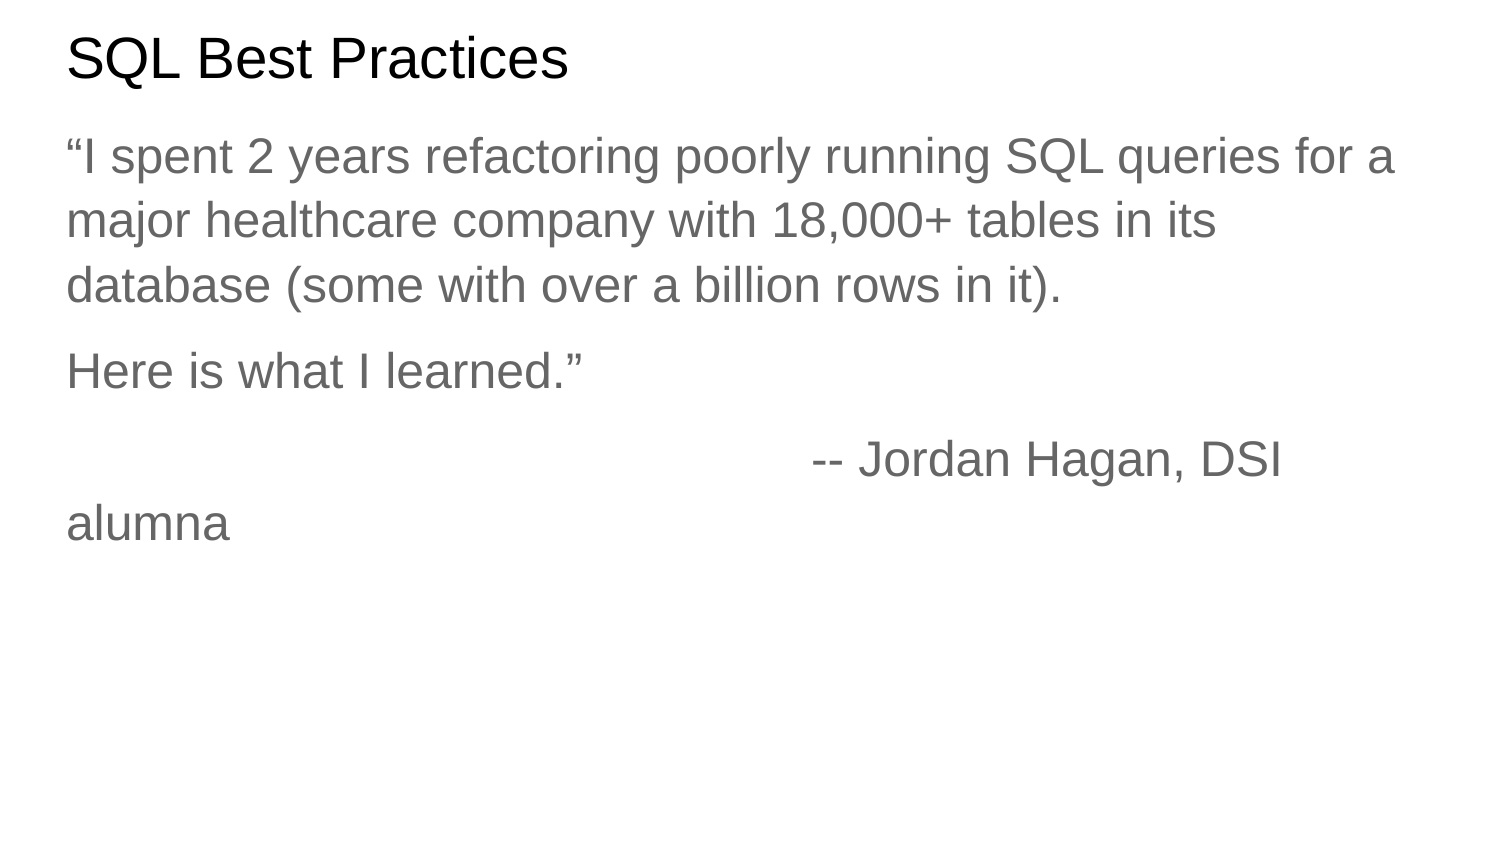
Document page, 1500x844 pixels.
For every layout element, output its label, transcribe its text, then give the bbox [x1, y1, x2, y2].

list “I spent 2 years refactoring poorly running SQL queries for a major healthcare company with 18,000+ tables in its database (some with over a billion rows in it). Here is what I learned.” -- Jordan Hagan, DSI alumna [51, 105, 1449, 620]
title SQL Best Practices [51, 10, 1449, 105]
